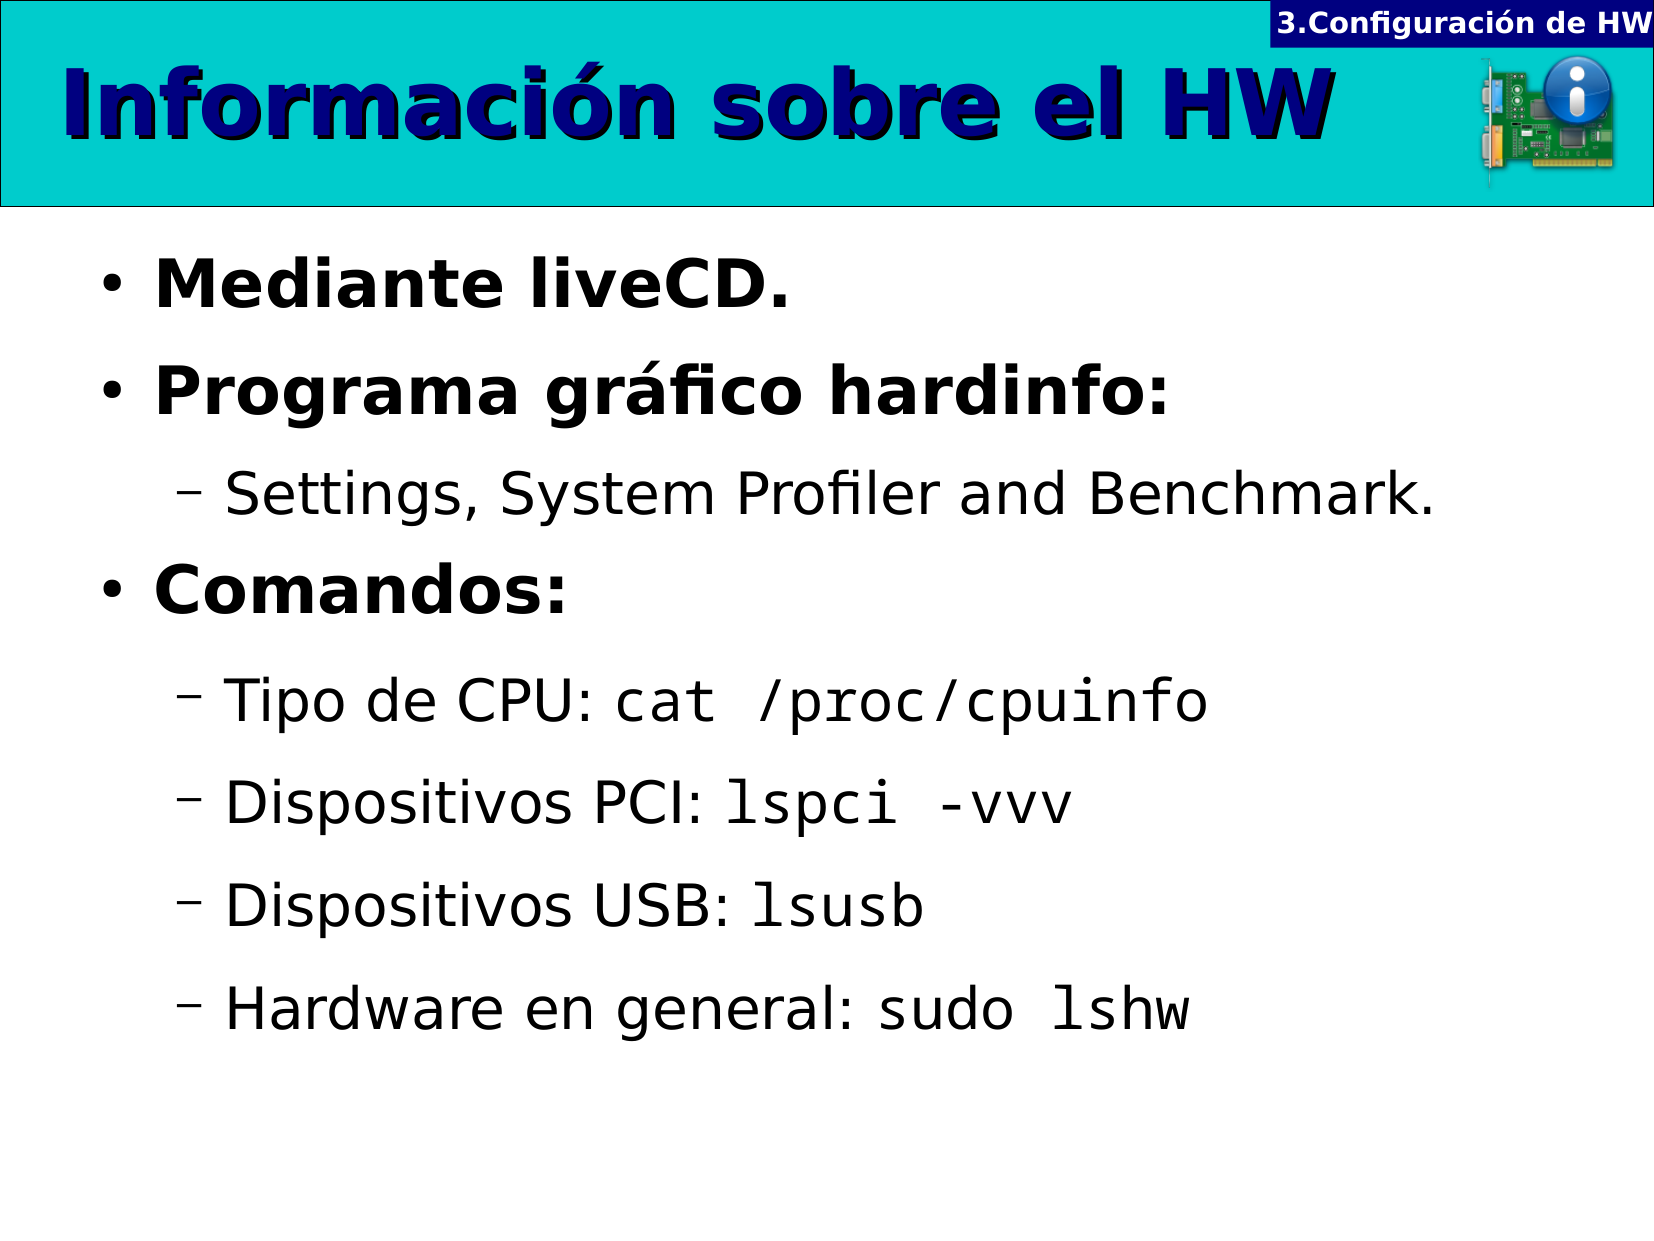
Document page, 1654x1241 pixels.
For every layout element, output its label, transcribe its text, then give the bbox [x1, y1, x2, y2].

title Información sobre el HW [59, 14, 1654, 192]
list Mediante liveCD. Programa gráfico hardinfo: Settings, System Profiler and Benchmark. Comandos: Tipo de CPU: cat /proc/cpuinfo Dispositivos PCI: lspci -vvv Dispositivos USB: lsusb Hardware en general: sudo lshw [82, 245, 1571, 1109]
text_box 3.Configuración de HW [1270, 0, 1654, 48]
picture [1478, 52, 1618, 192]
